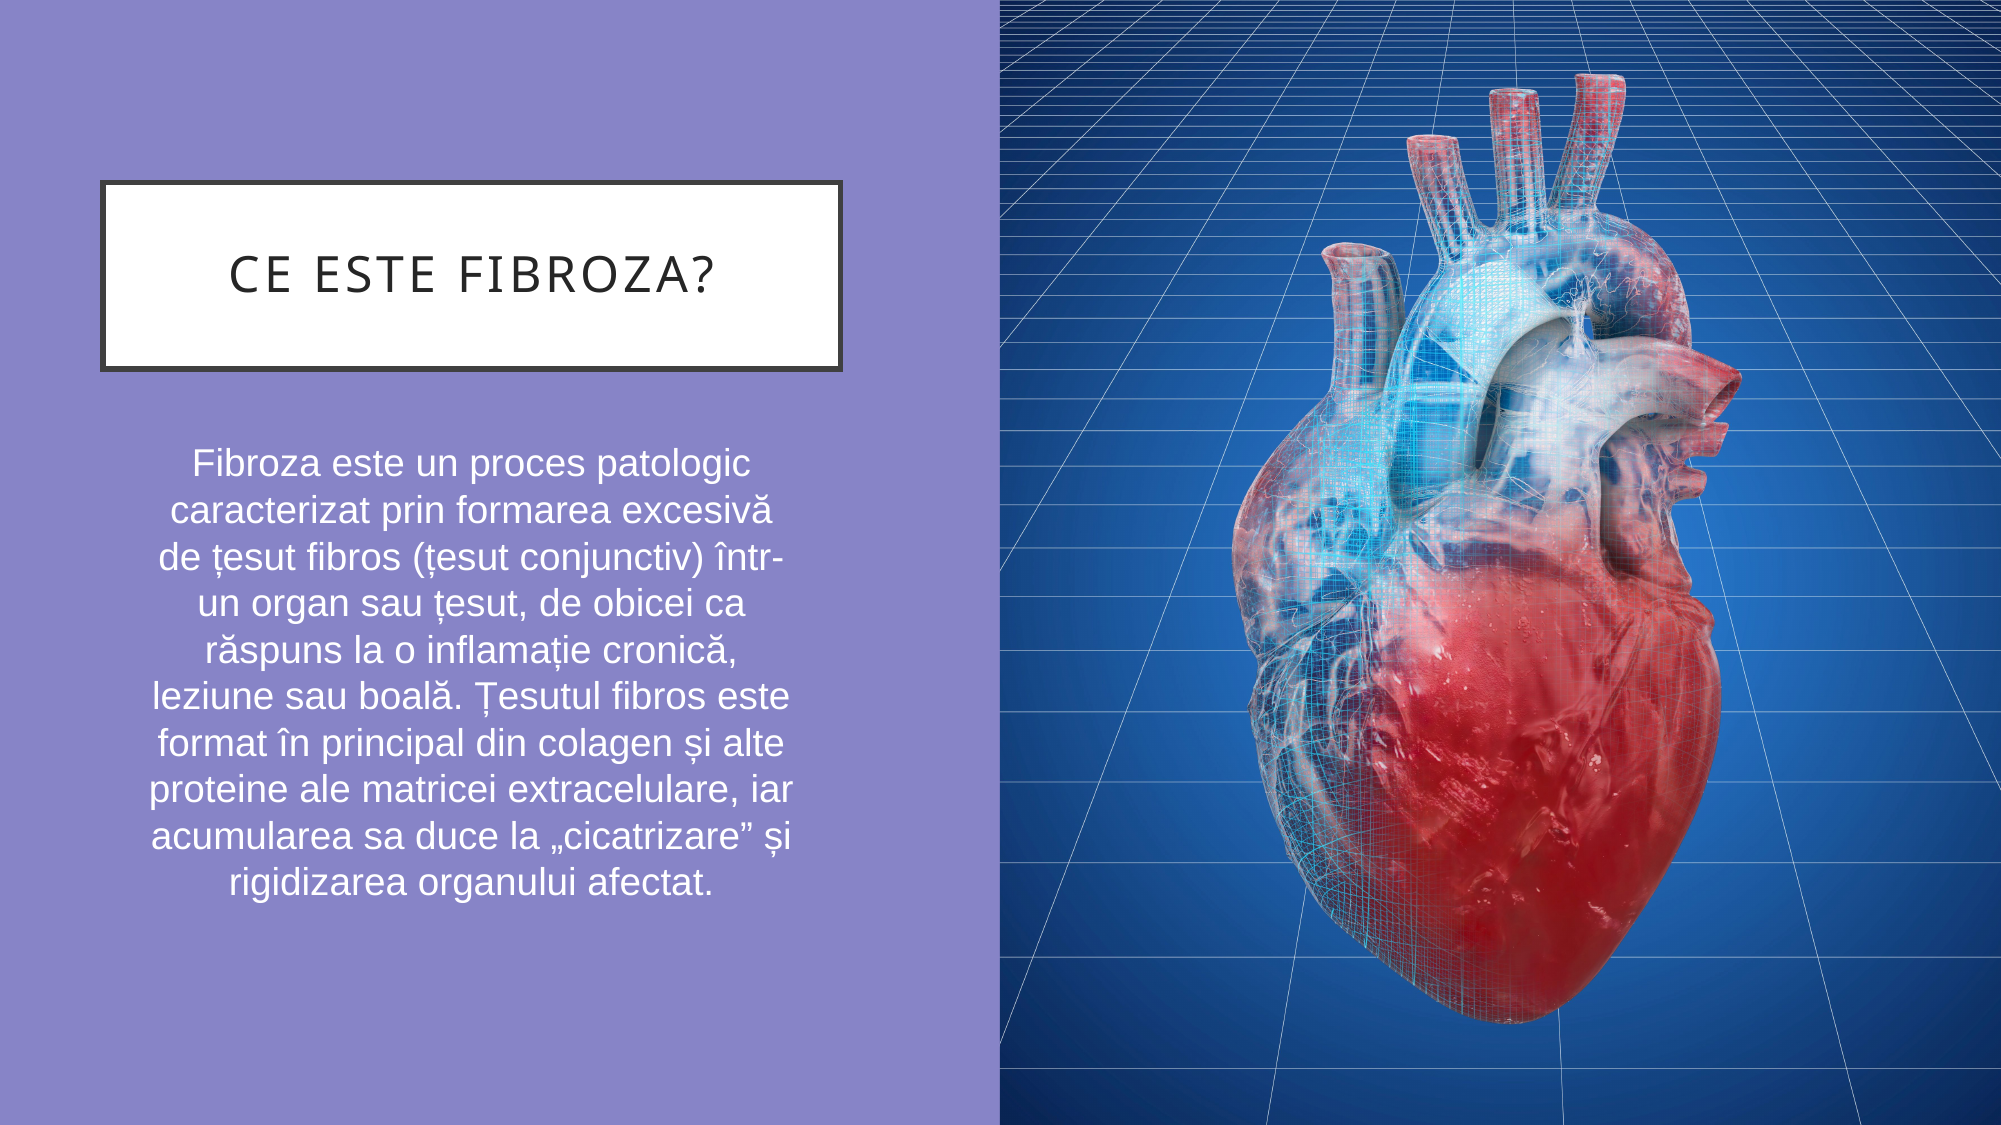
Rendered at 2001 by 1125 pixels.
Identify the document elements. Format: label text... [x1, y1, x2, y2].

picture [999, 0, 2000, 1125]
title Ce este fibroza? [102, 182, 841, 369]
list Fibroza este un proces patologic caracterizat prin formarea excesivă de țesut fibros (țesut conjunctiv) într-un organ sau țesut, de obicei ca răspuns la o inflamație cronică, leziune sau boală. Țesutul fibros este format în principal din colagen și alte proteine ale matricei extracelulare, iar acumularea sa duce la „cicatrizare” și rigidizarea organului afectat. [131, 430, 812, 923]
